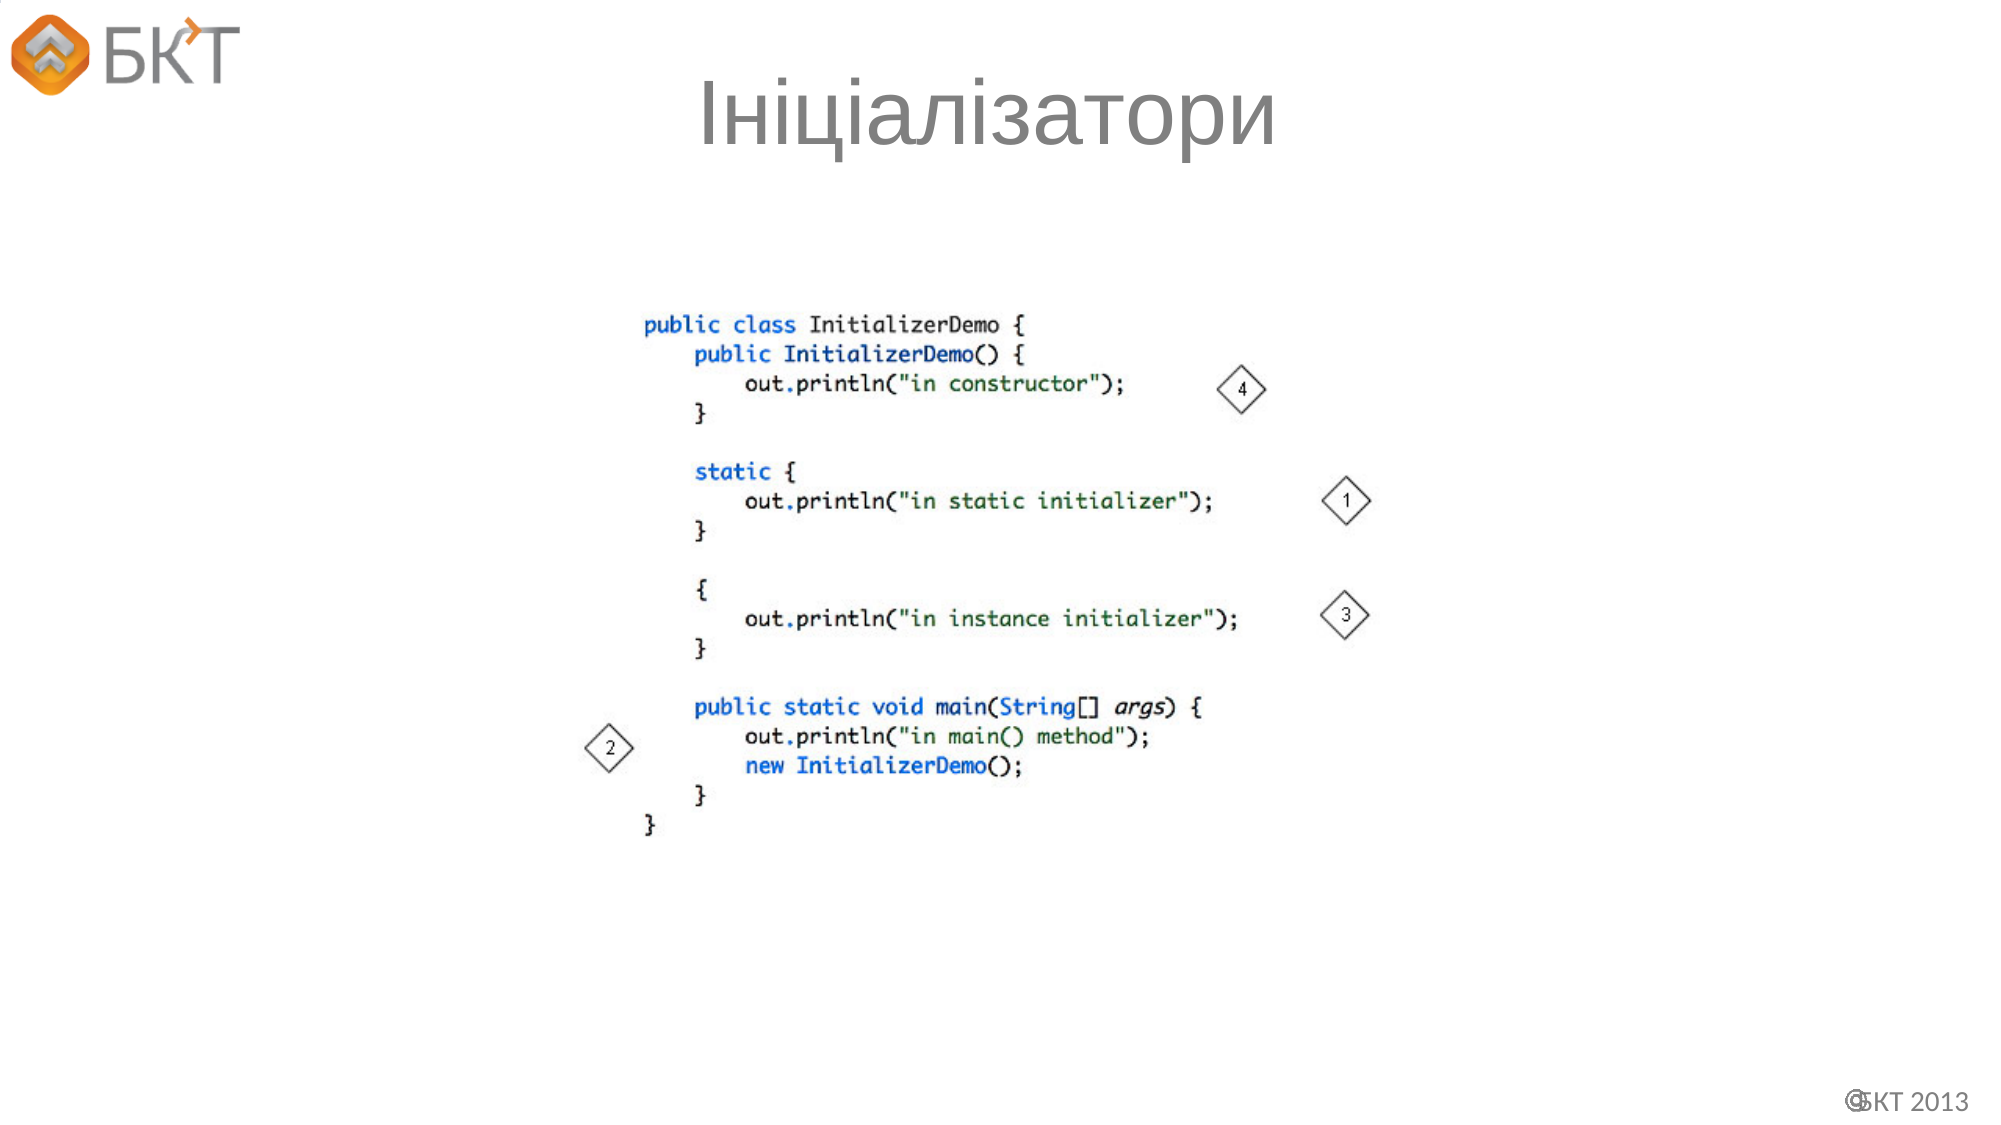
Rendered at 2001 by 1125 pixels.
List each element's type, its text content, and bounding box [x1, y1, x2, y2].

picture [4, 9, 250, 97]
title Ініціалізатори [137, 31, 1838, 197]
picture [541, 299, 1441, 855]
picture [1845, 1084, 1867, 1116]
